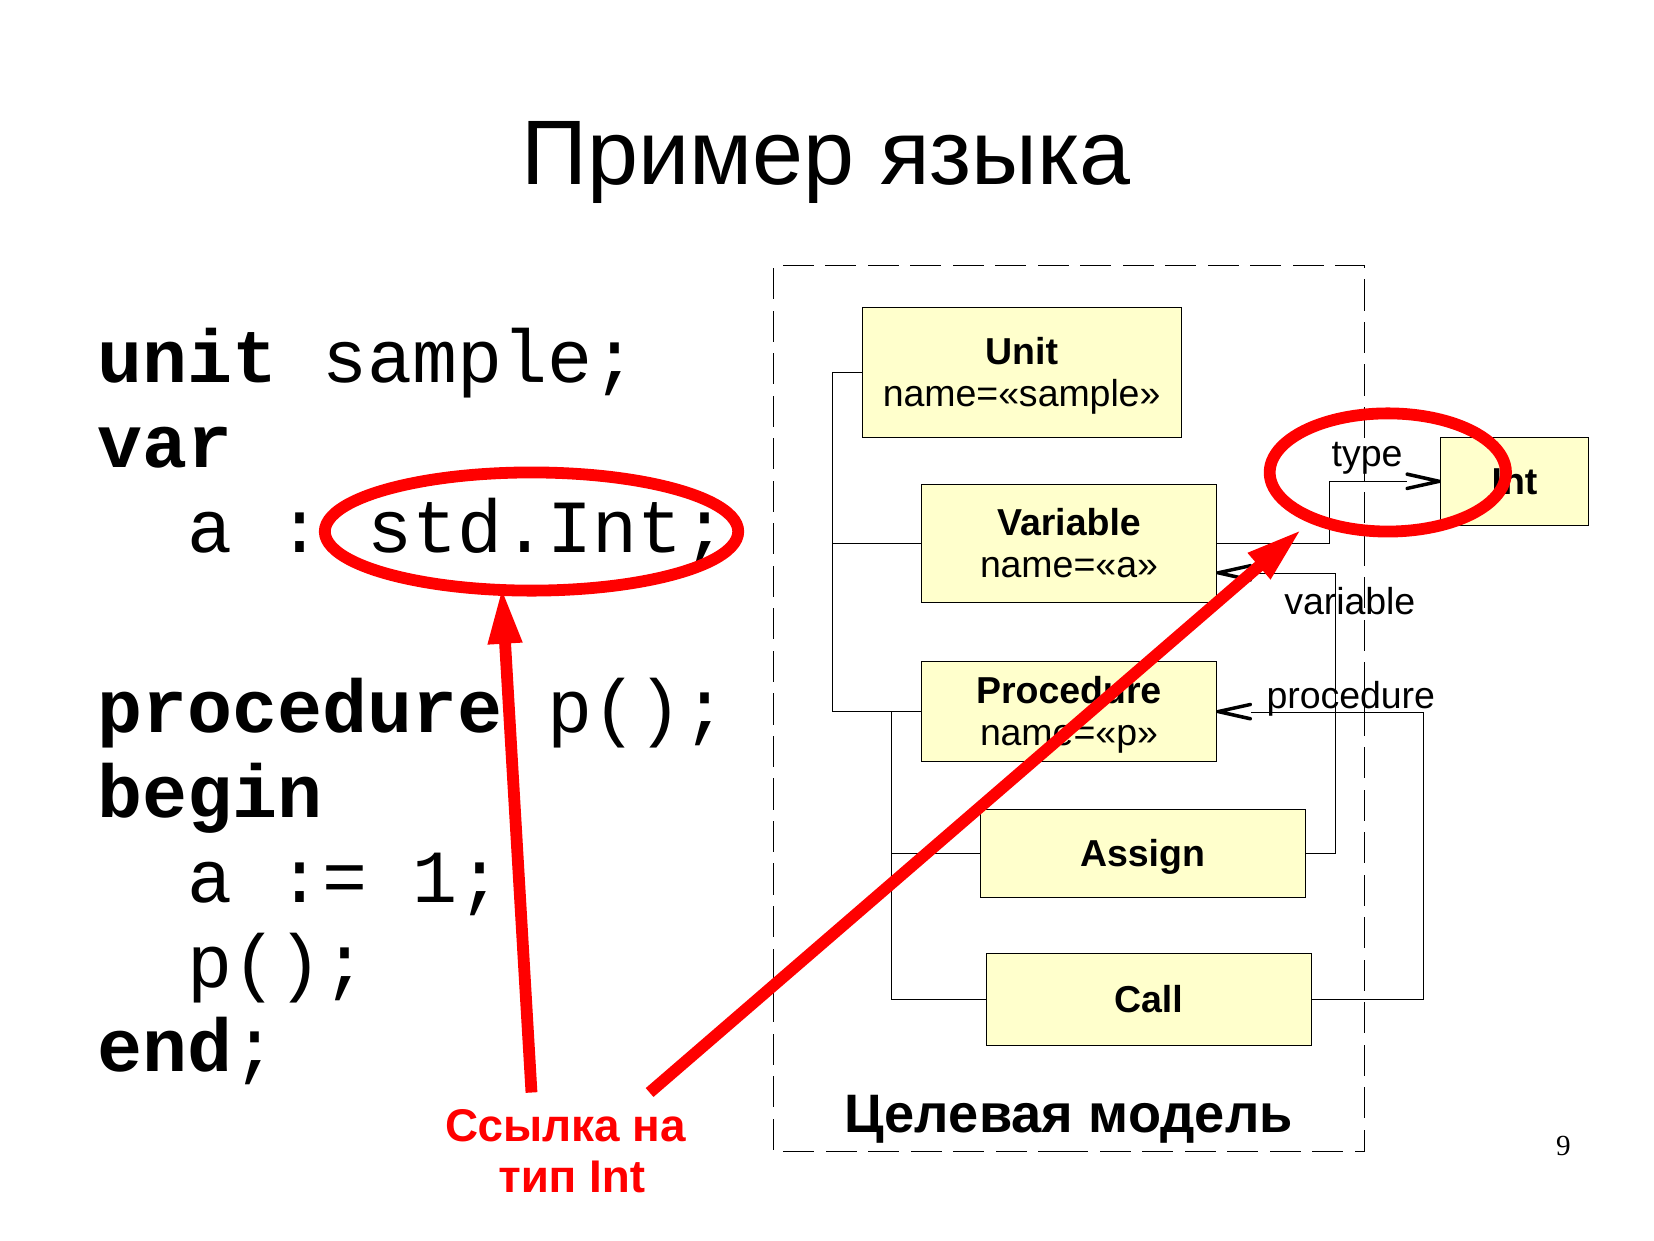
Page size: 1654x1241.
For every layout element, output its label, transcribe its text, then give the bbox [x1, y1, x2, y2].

text_box procedure [1365, 667, 1459, 725]
text_box variable [1365, 572, 1477, 630]
text_box Ссылка на тип Int [430, 1092, 714, 1212]
text_box type [1365, 425, 1436, 483]
text_box unit sample; var a : std.Int; procedure p(); begin a := 1; p(); end; [661, 979, 792, 1102]
title Пример языка [82, 49, 1571, 257]
text_box unit sample; var a : std.Int; procedure p(); begin a := 1; p(); end; [82, 312, 792, 1102]
text_box unit sample; var a : std.Int; procedure p(); begin a := 1; p(); end; [331, 479, 732, 584]
text_box Int [1440, 437, 1499, 519]
text_box Целевая модель [1276, 421, 1365, 524]
text_box Целевая модель [773, 265, 1365, 1152]
text_box Int [1462, 437, 1589, 526]
